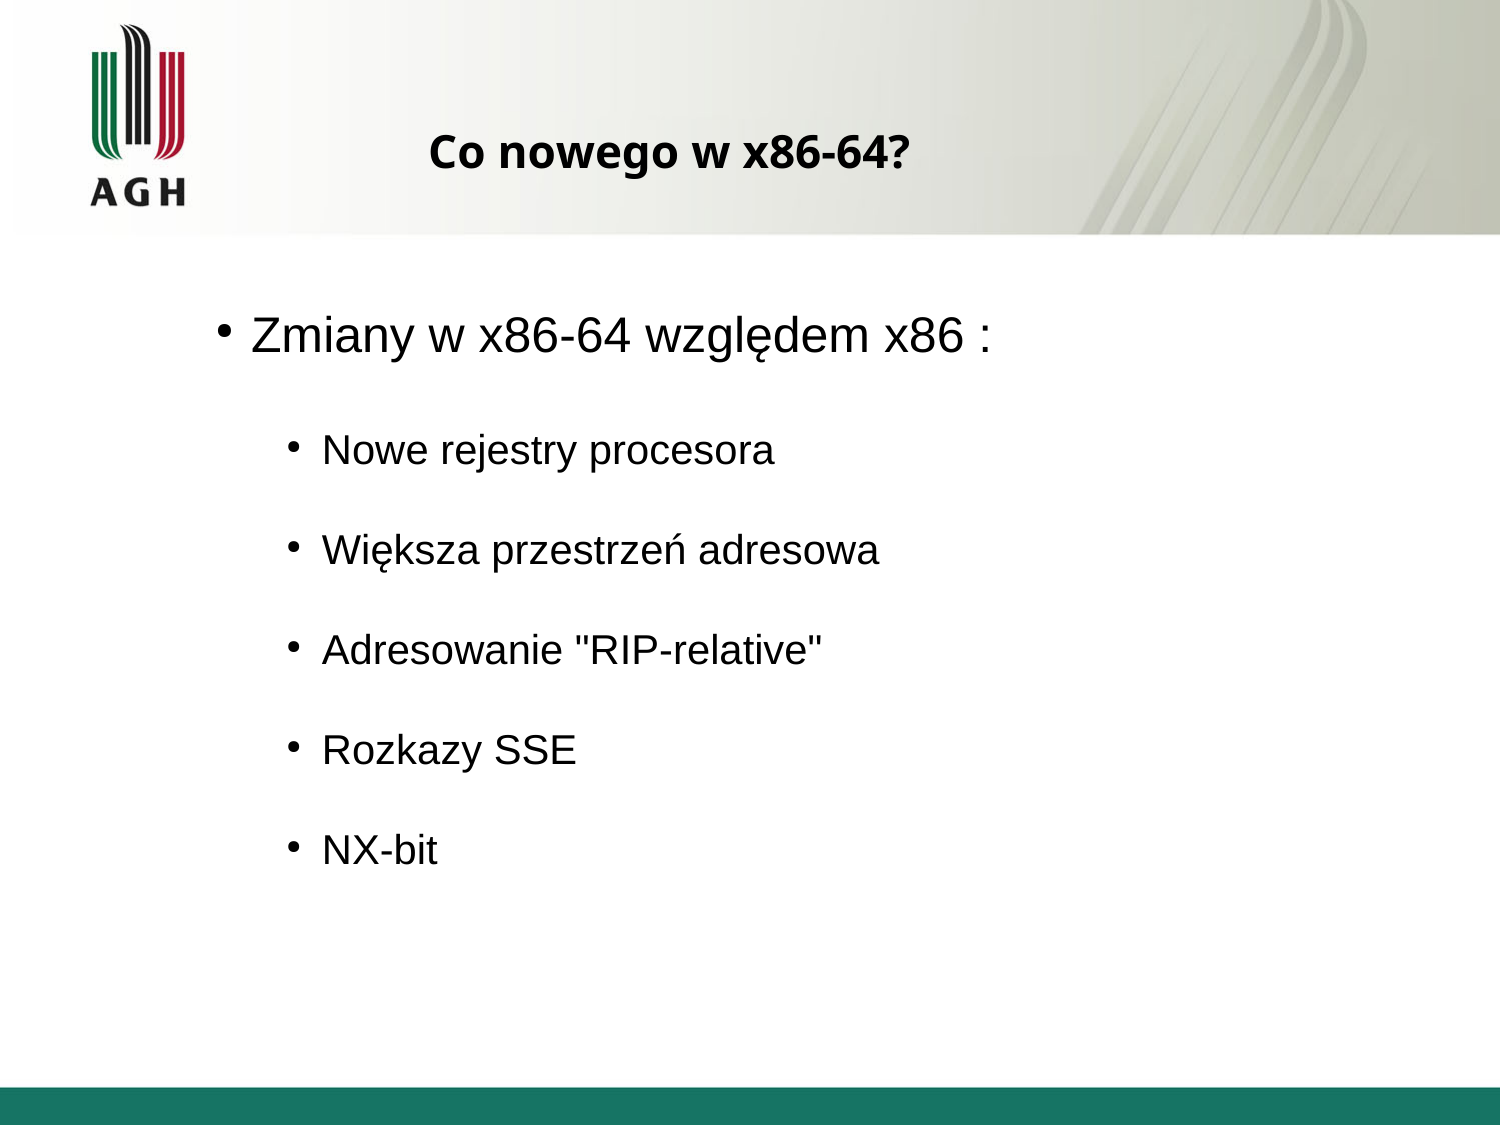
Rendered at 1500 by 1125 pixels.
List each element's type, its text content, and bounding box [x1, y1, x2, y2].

title Co nowego w x86-64? [413, 87, 1394, 213]
picture [0, 0, 1500, 1125]
text_box Zmiany w x86-64 względem x86 : Nowe rejestry procesora Większa przestrzeń adresowa Adresowanie "RIP-relative" Rozkazy SSE NX-bit [200, 295, 1489, 931]
